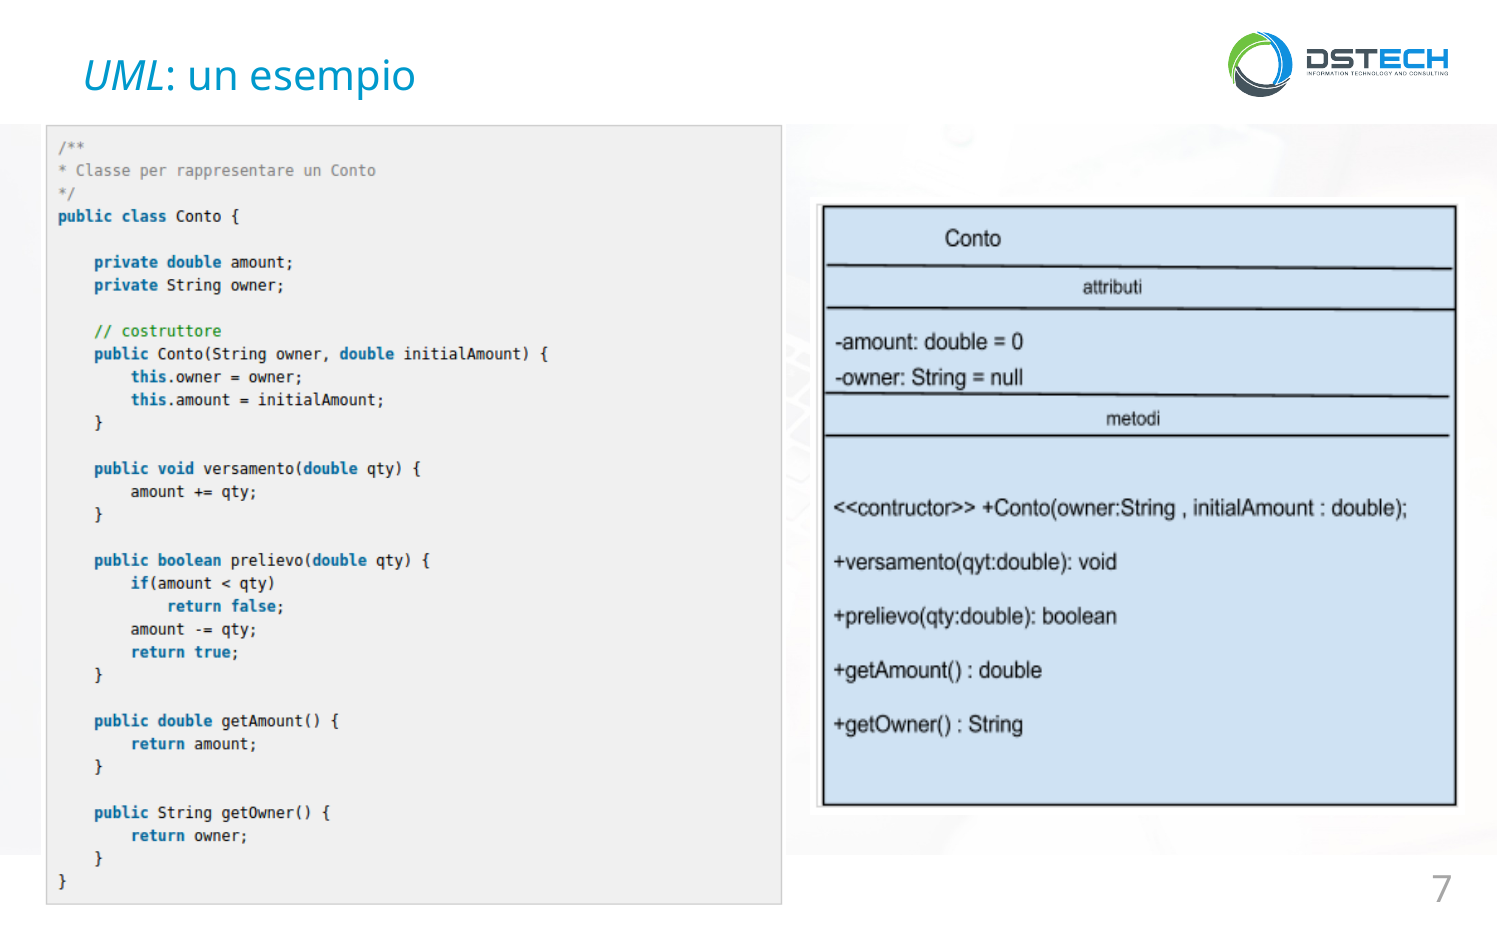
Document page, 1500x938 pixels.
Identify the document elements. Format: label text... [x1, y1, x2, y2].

text_box UML: un esempio [67, 41, 1034, 107]
picture [0, 120, 1497, 910]
text_box 7 [1413, 864, 1460, 910]
picture [1228, 31, 1448, 97]
